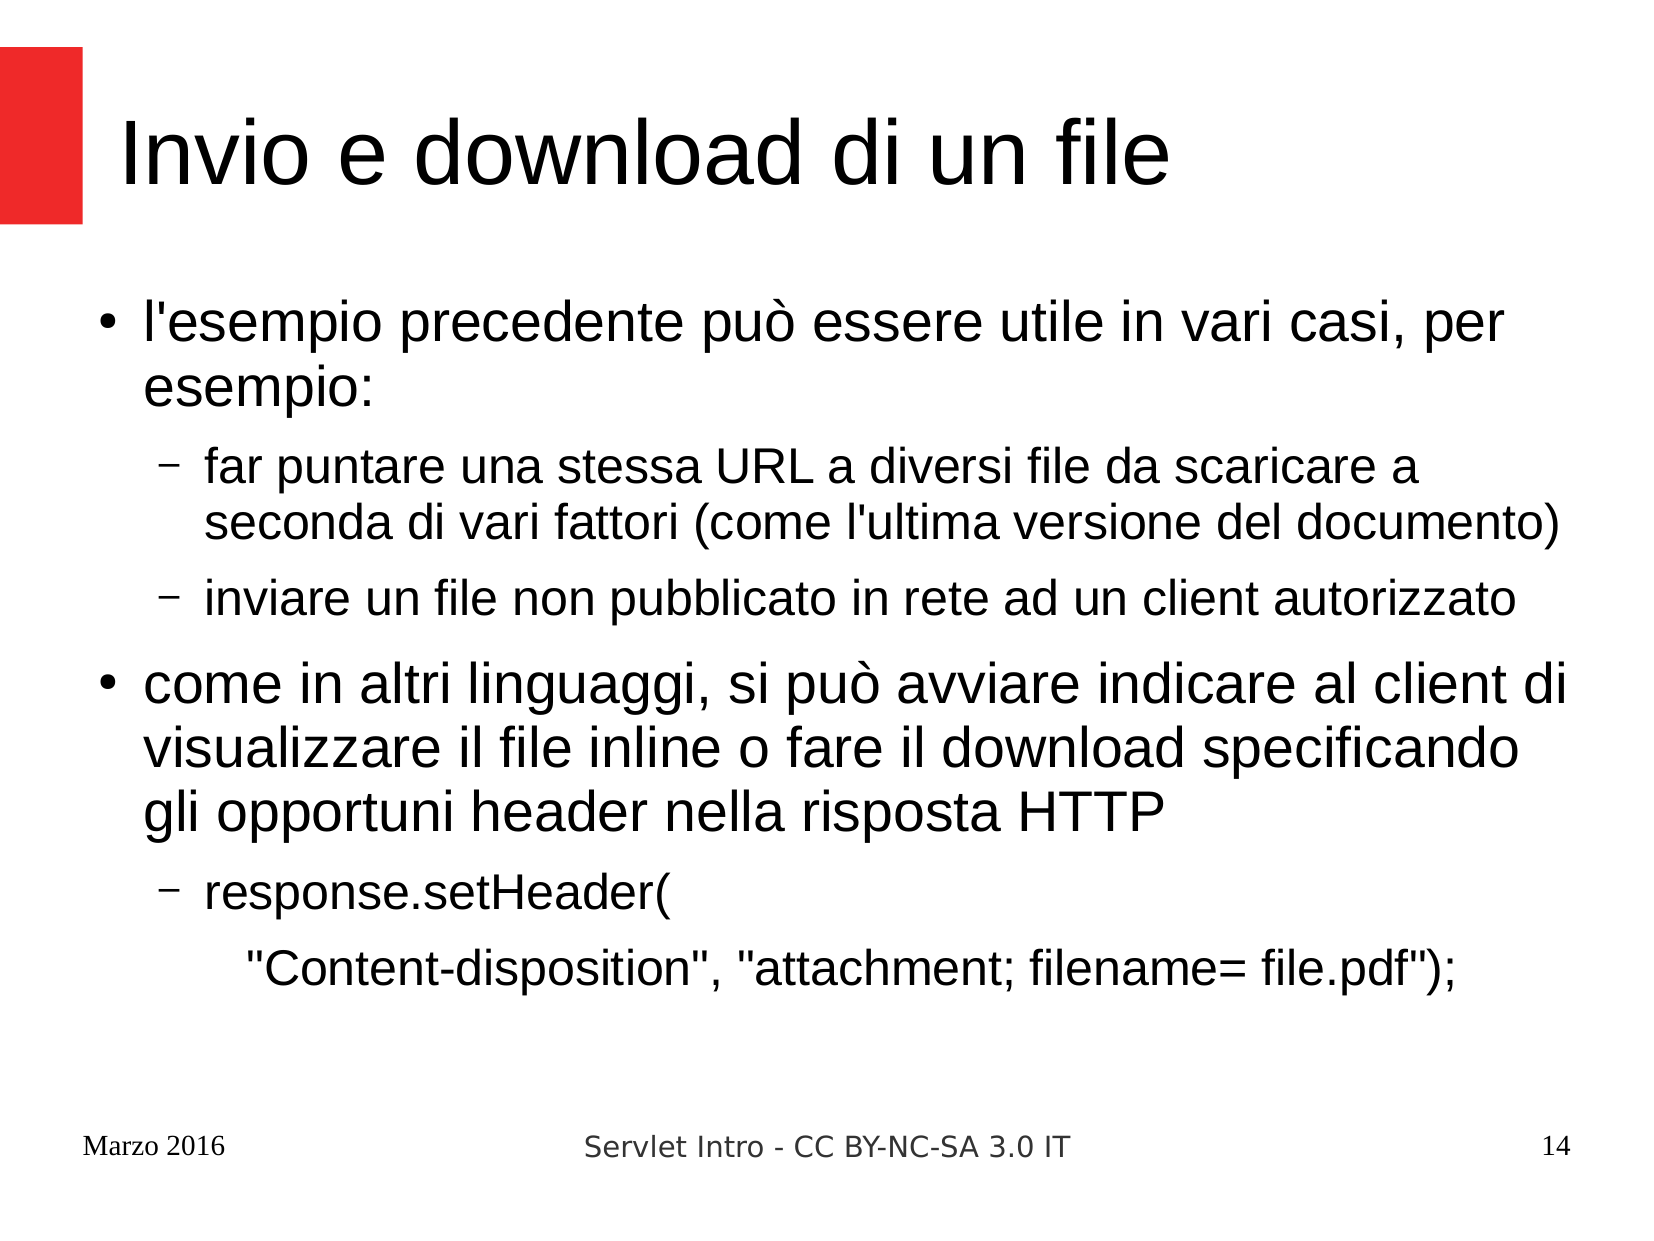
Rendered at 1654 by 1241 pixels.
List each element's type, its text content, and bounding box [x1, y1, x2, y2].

list l'esempio precedente può essere utile in vari casi, per esempio: far puntare una stessa URL a diversi file da scaricare a seconda di vari fattori (come l'ultima versione del documento) inviare un file non pubblicato in rete ad un client autorizzato come in altri linguaggi, si può avviare indicare al client di visualizzare il file inline o fare il download specificando gli opportuni header nella risposta HTTP response.setHeader( "Content-disposition", "attachment; filename= file.pdf"); [82, 290, 1571, 1010]
title Invio e download di un file [118, 49, 1607, 257]
